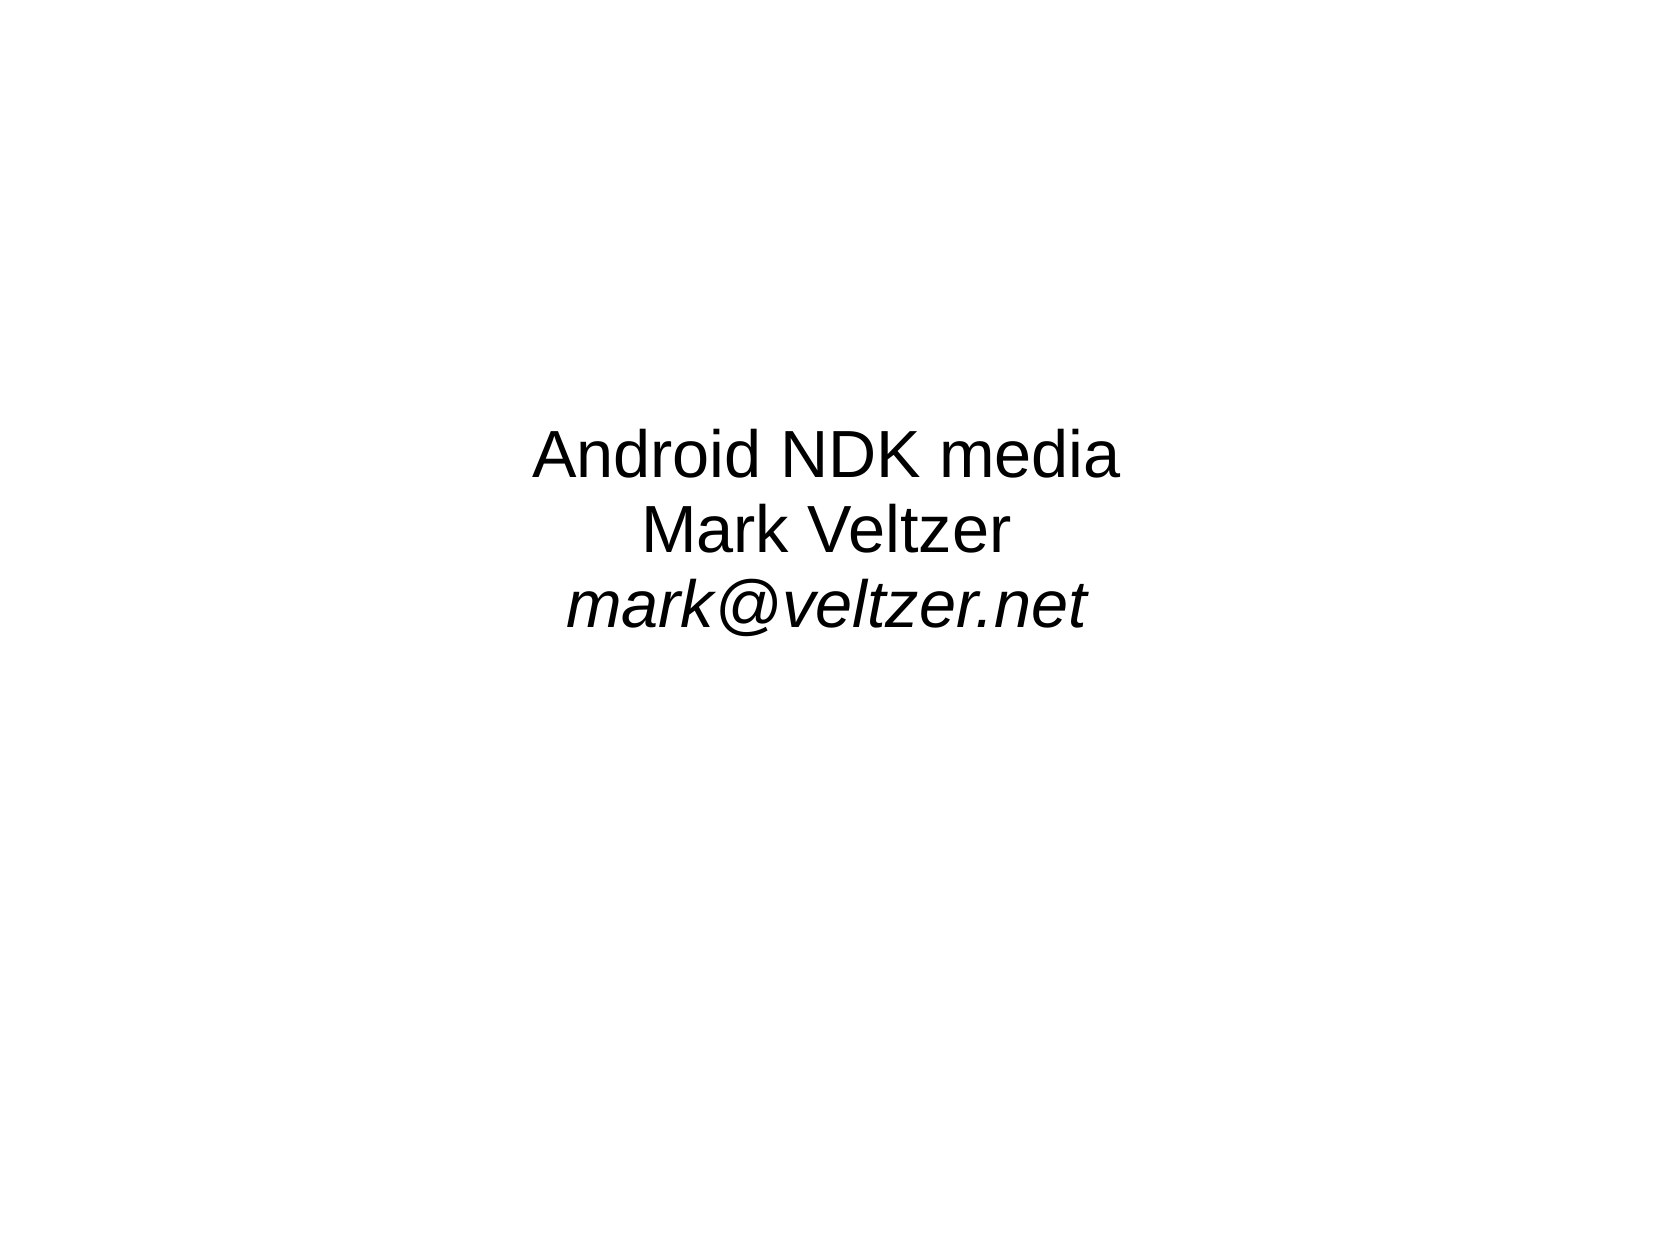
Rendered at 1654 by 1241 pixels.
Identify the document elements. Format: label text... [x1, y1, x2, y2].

subtitle Android NDK media Mark Veltzer mark@veltzer.net [82, 49, 1571, 1010]
